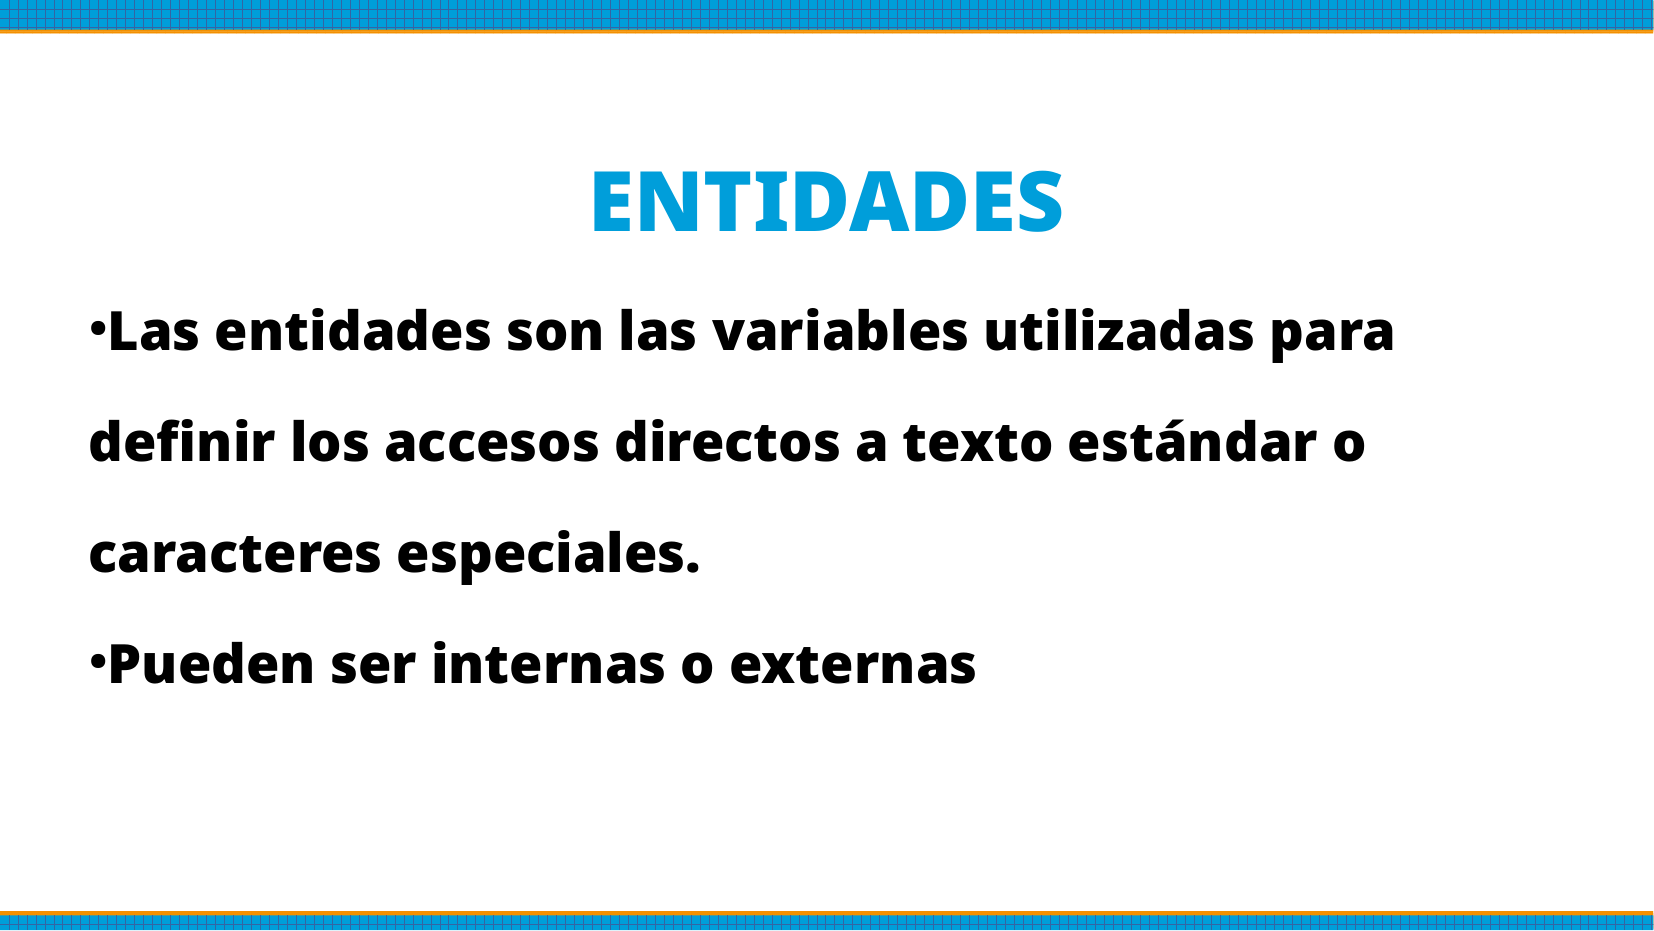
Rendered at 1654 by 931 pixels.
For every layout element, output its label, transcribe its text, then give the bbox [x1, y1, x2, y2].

subtitle ENTIDADES Las entidades son las variables utilizadas para definir los accesos directos a texto estándar o caracteres especiales. Pueden ser internas o externas [88, 44, 1565, 798]
